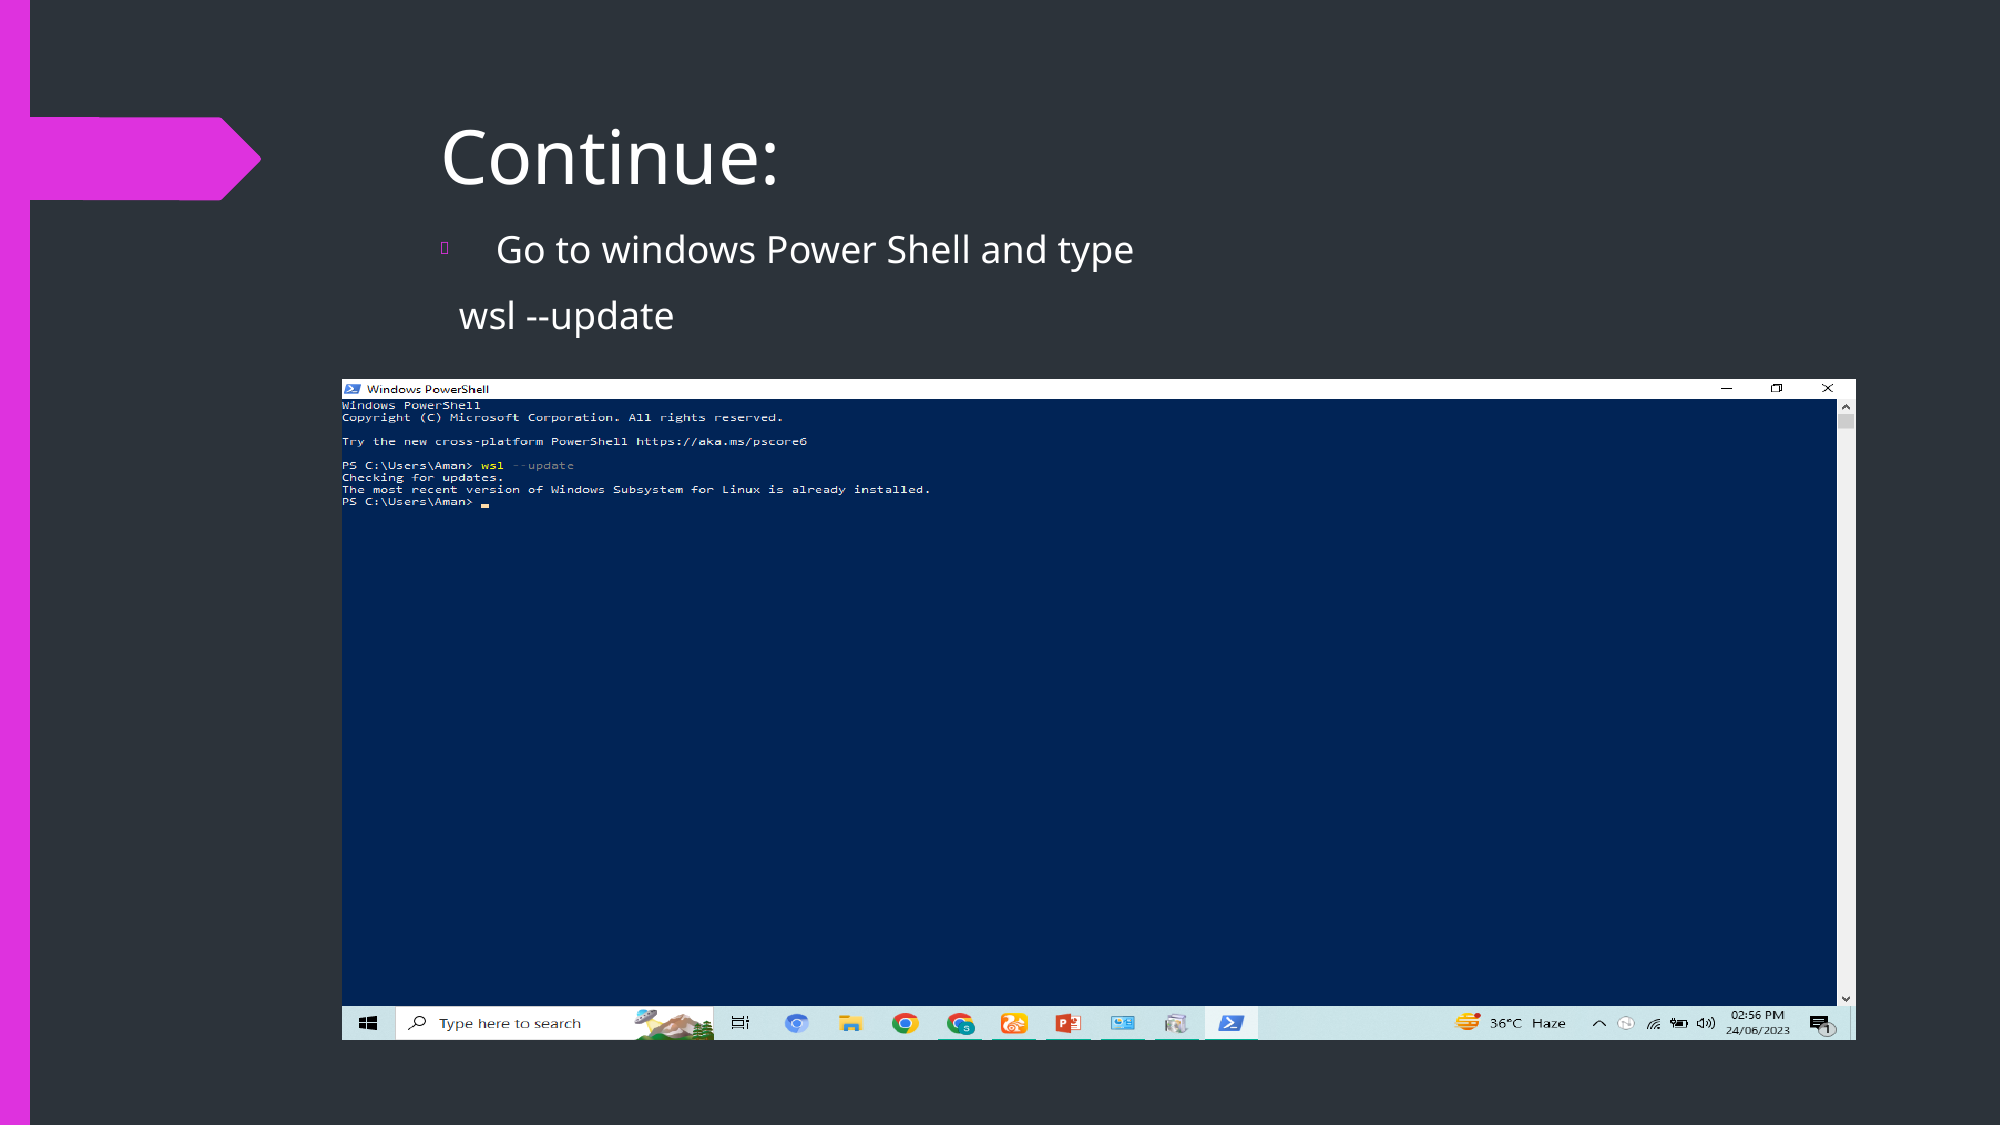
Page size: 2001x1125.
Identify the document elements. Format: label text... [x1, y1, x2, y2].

picture [342, 379, 1856, 1040]
title Continue: [425, 102, 1888, 218]
list Go to windows Power Shell and type wsl --update [424, 218, 1888, 970]
